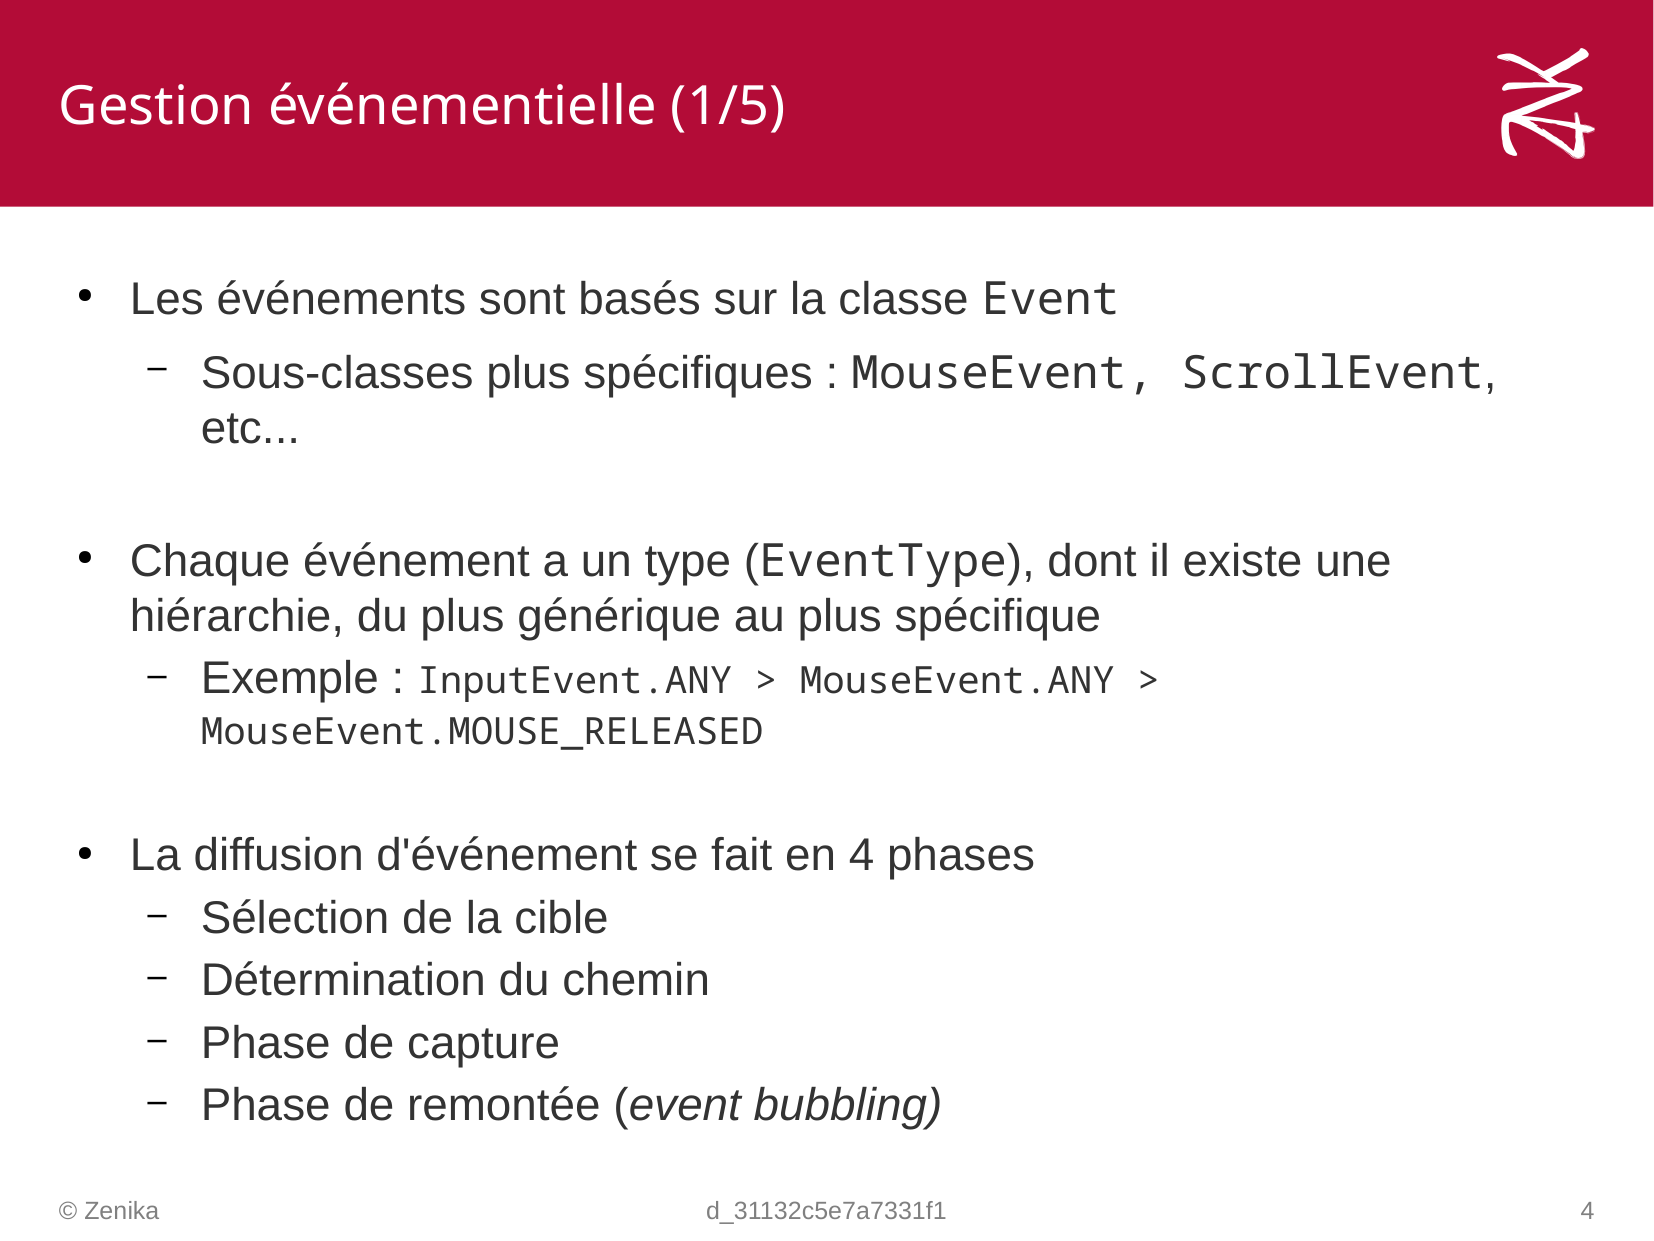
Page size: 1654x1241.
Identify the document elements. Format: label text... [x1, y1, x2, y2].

list Les événements sont basés sur la classe Event Sous-classes plus spécifiques : MouseEvent, ScrollEvent, etc... Chaque événement a un type (EventType), dont il existe une hiérarchie, du plus générique au plus spécifique Exemple : InputEvent.ANY > MouseEvent.ANY > MouseEvent.MOUSE_RELEASED La diffusion d'événement se fait en 4 phases Sélection de la cible Détermination du chemin Phase de capture Phase de remontée (event bubbling) [59, 265, 1595, 1182]
title Gestion événementielle (1/5) [59, 29, 1595, 178]
